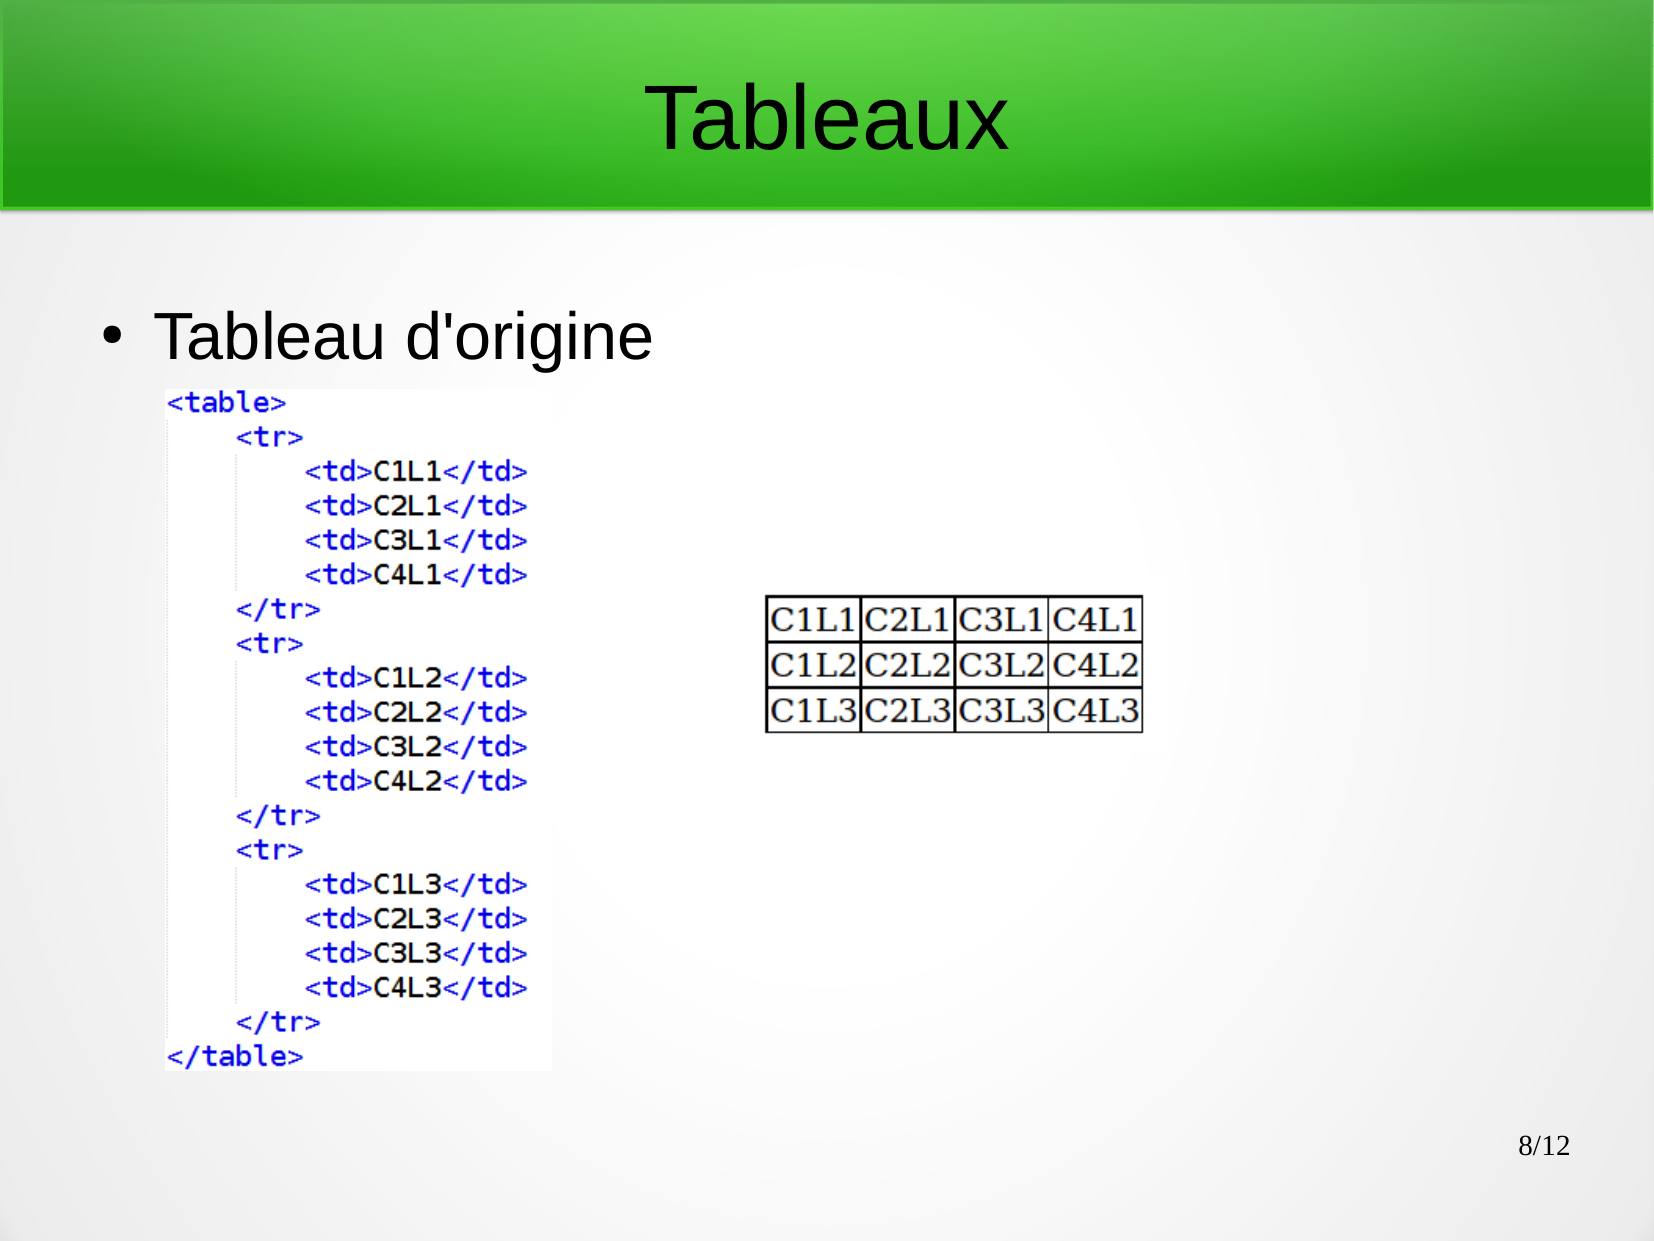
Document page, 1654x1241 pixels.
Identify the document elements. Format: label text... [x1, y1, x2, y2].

title Tableaux [82, 47, 1571, 189]
picture [165, 389, 552, 1071]
picture [756, 578, 1170, 749]
list Tableau d'origine [82, 299, 1571, 1019]
